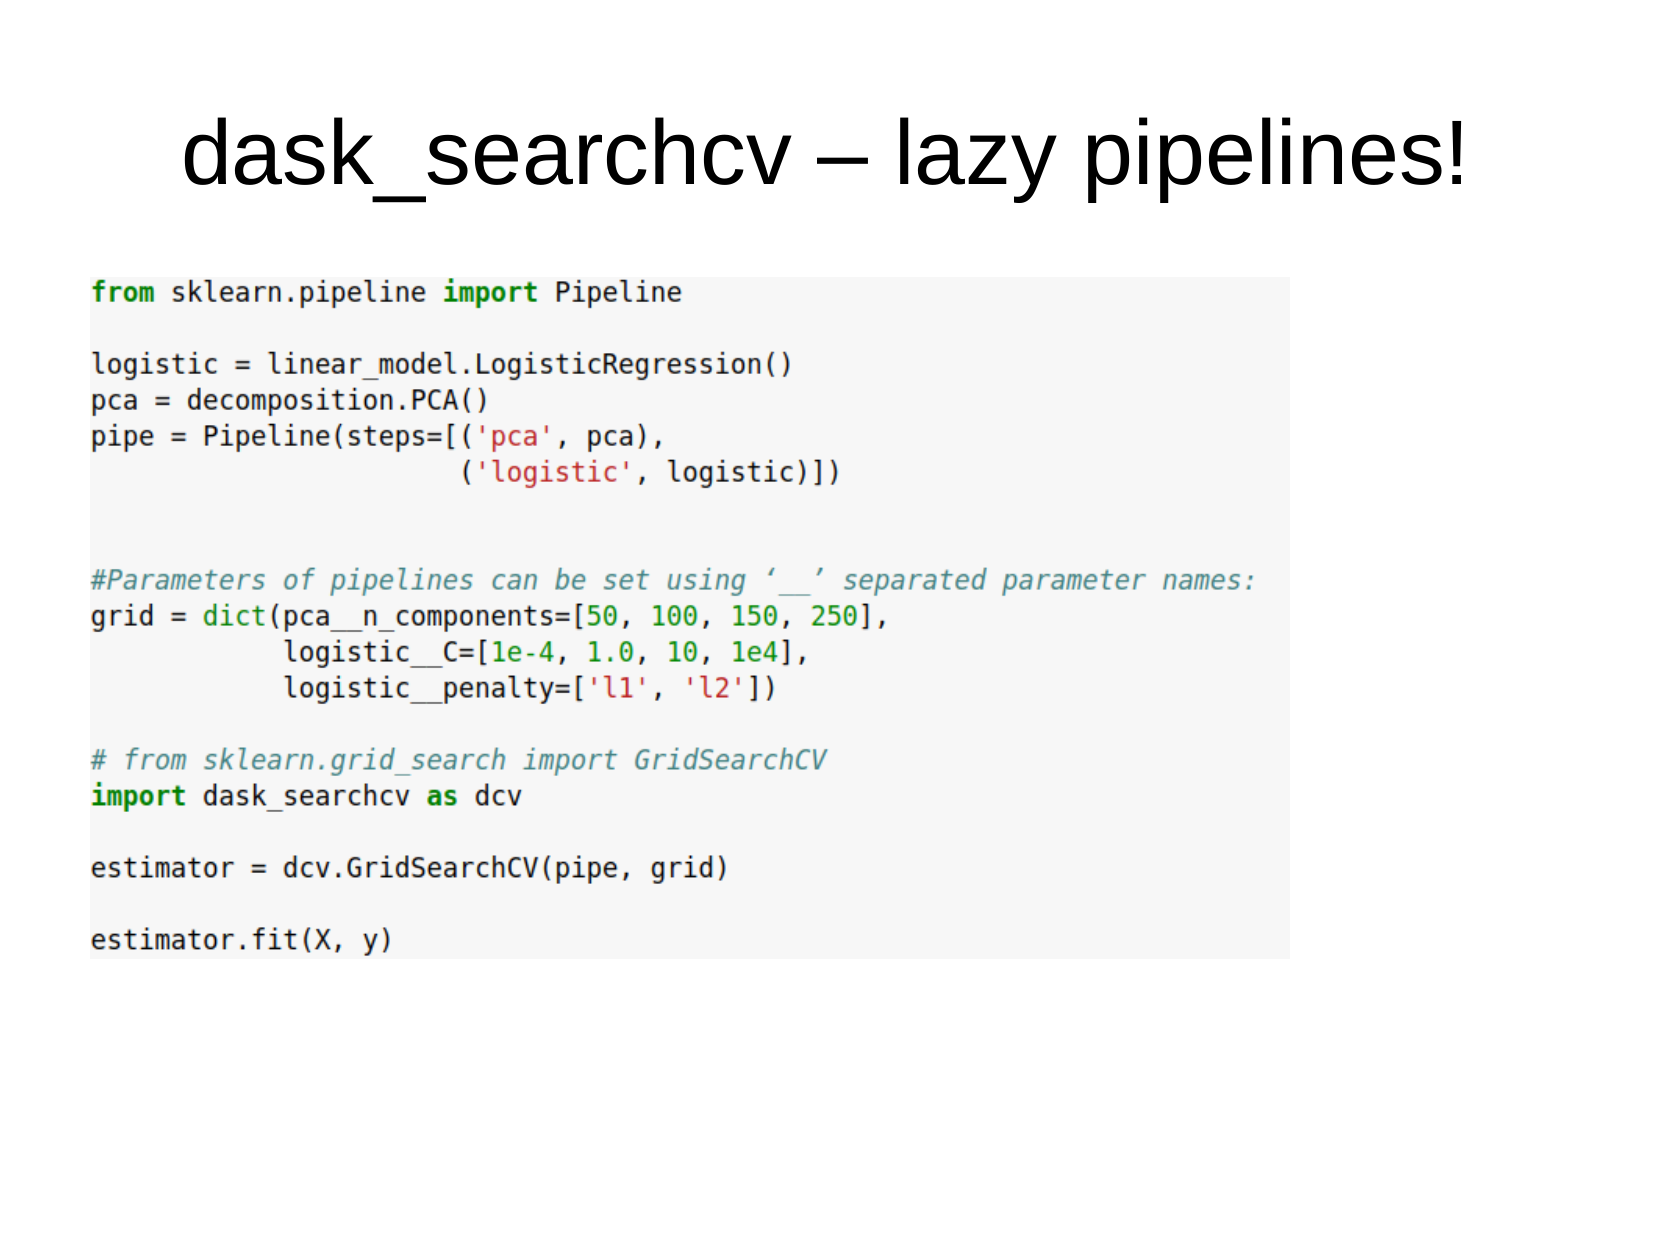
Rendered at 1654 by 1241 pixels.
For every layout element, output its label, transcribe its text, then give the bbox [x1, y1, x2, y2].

title dask_searchcv – lazy pipelines! [82, 49, 1571, 257]
picture [90, 277, 1290, 959]
